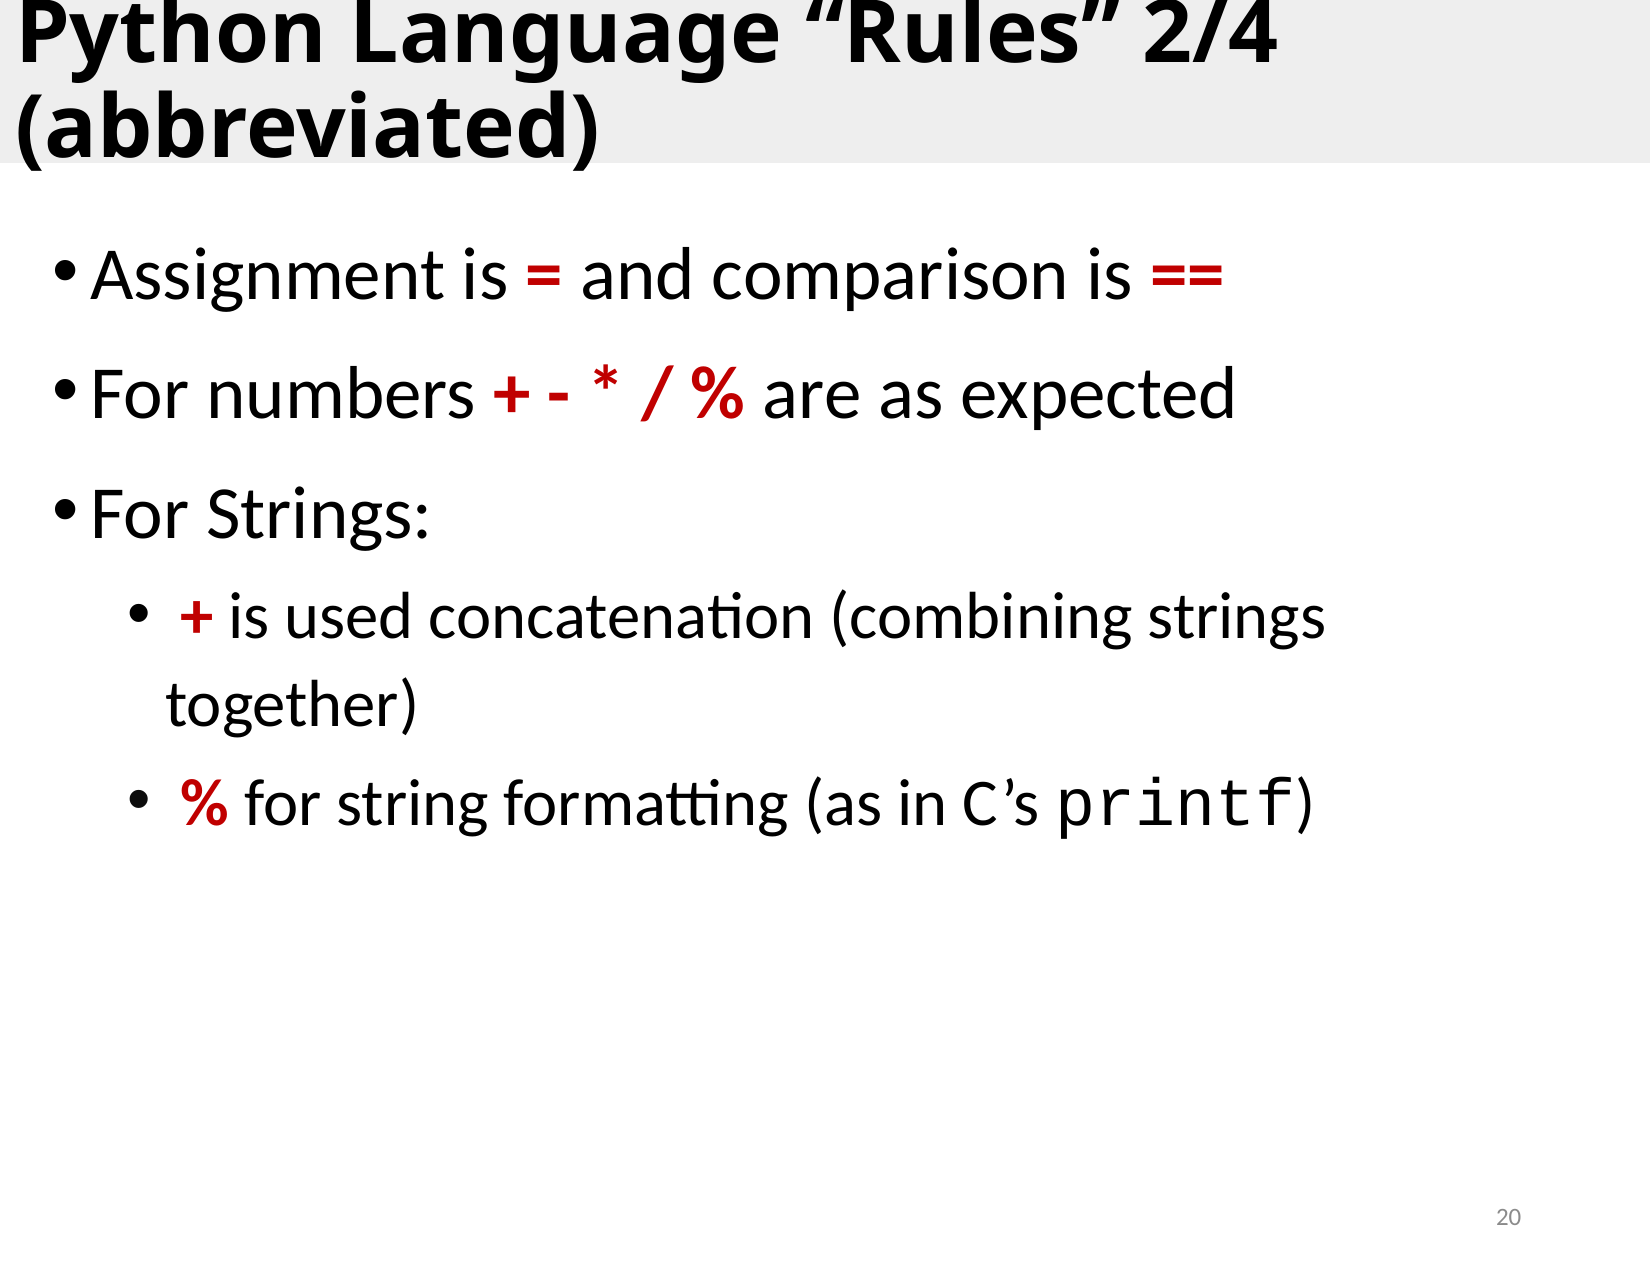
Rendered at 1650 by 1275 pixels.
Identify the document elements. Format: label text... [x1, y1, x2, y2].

list Assignment is = and comparison is == For numbers + - * / % are as expected For Strings: + is used concatenation (combining strings together) % for string formatting (as in C’s printf) [37, 207, 1595, 1149]
title Python Language “Rules” 2/4 (abbreviated) [0, 0, 1650, 163]
